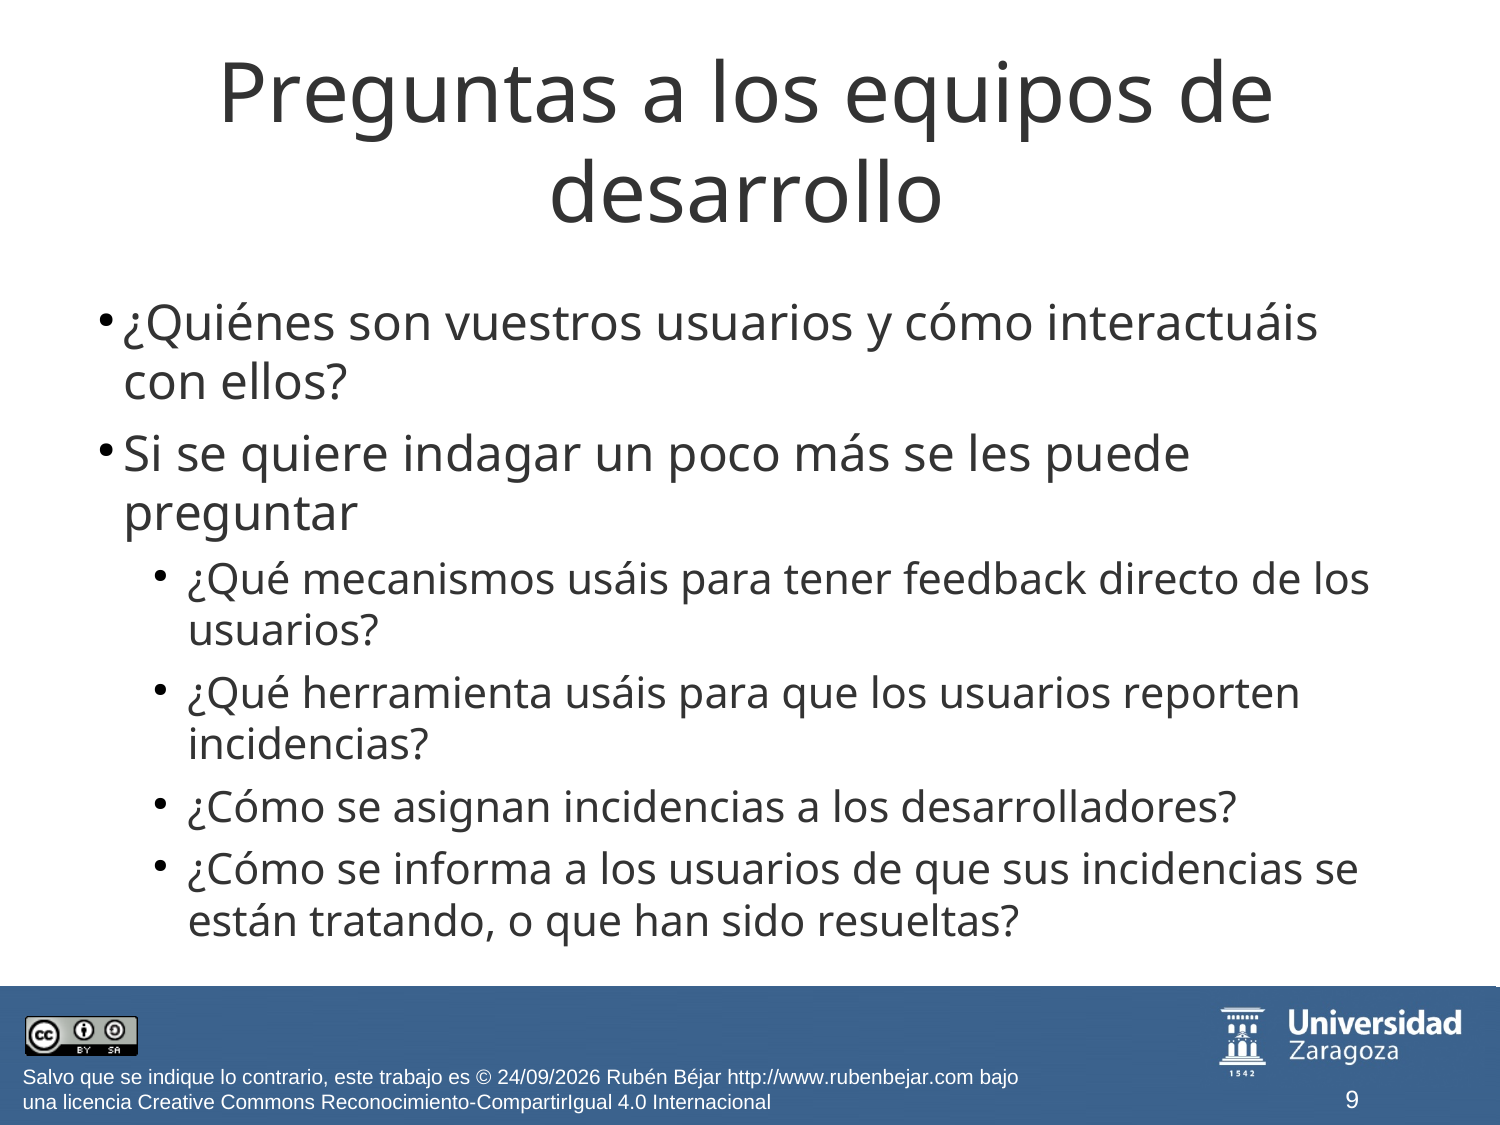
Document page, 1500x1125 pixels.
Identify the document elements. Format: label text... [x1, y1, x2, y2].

picture [0, 986, 1500, 1125]
list ¿Quiénes son vuestros usuarios y cómo interactuáis con ellos? Si se quiere indagar un poco más se les puede preguntar ¿Qué mecanismos usáis para tener feedback directo de los usuarios? ¿Qué herramienta usáis para que los usuarios reporten incidencias? ¿Cómo se asignan incidencias a los desarrolladores? ¿Cómo se informa a los usuarios de que sus incidencias se están tratando, o que han sido resueltas? [82, 283, 1418, 957]
title Preguntas a los equipos de desarrollo [74, 20, 1420, 257]
